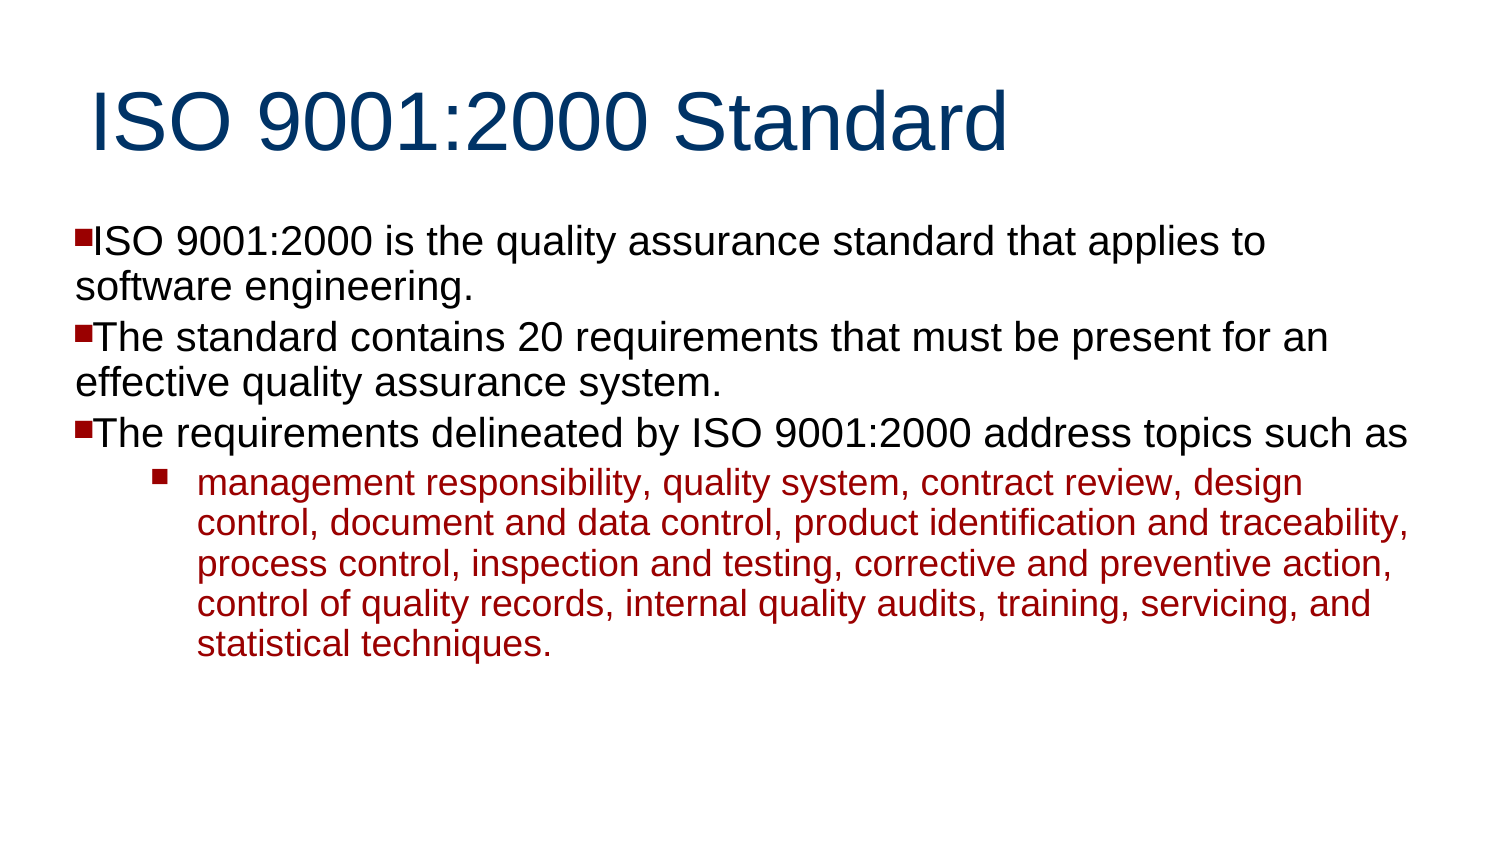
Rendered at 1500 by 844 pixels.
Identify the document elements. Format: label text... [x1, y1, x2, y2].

subtitle ISO 9001:2000 is the quality assurance standard that applies to software engineering. The standard contains 20 requirements that must be present for an effective quality assurance system. The requirements delineated by ISO 9001:2000 address topics such as management responsibility, quality system, contract review, design control, document and data control, product identification and traceability, process control, inspection and testing, corrective and preventive action, control of quality records, internal quality audits, training, servicing, and statistical techniques. [75, 197, 1425, 687]
title ISO 9001:2000 Standard [75, 33, 1425, 175]
